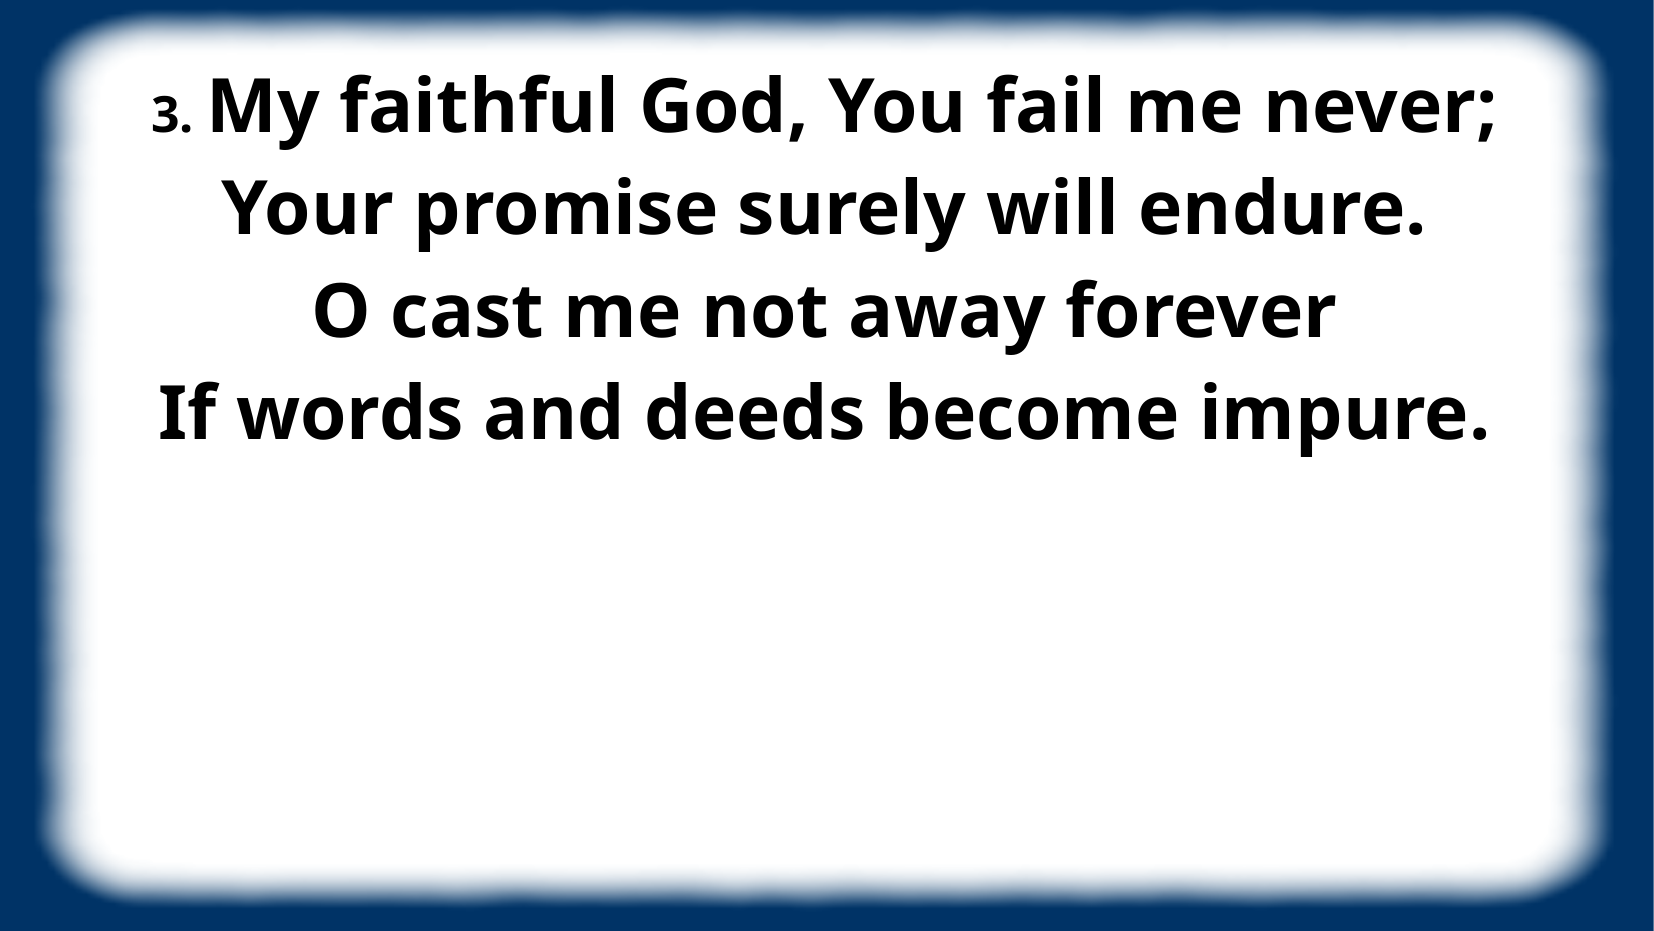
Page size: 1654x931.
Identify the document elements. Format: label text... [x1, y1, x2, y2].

picture [0, 0, 1654, 931]
text_box 3. My faithful God, You fail me never; Your promise surely will endure. O cast me not away forever If words and deeds become impure. [90, 45, 1561, 458]
